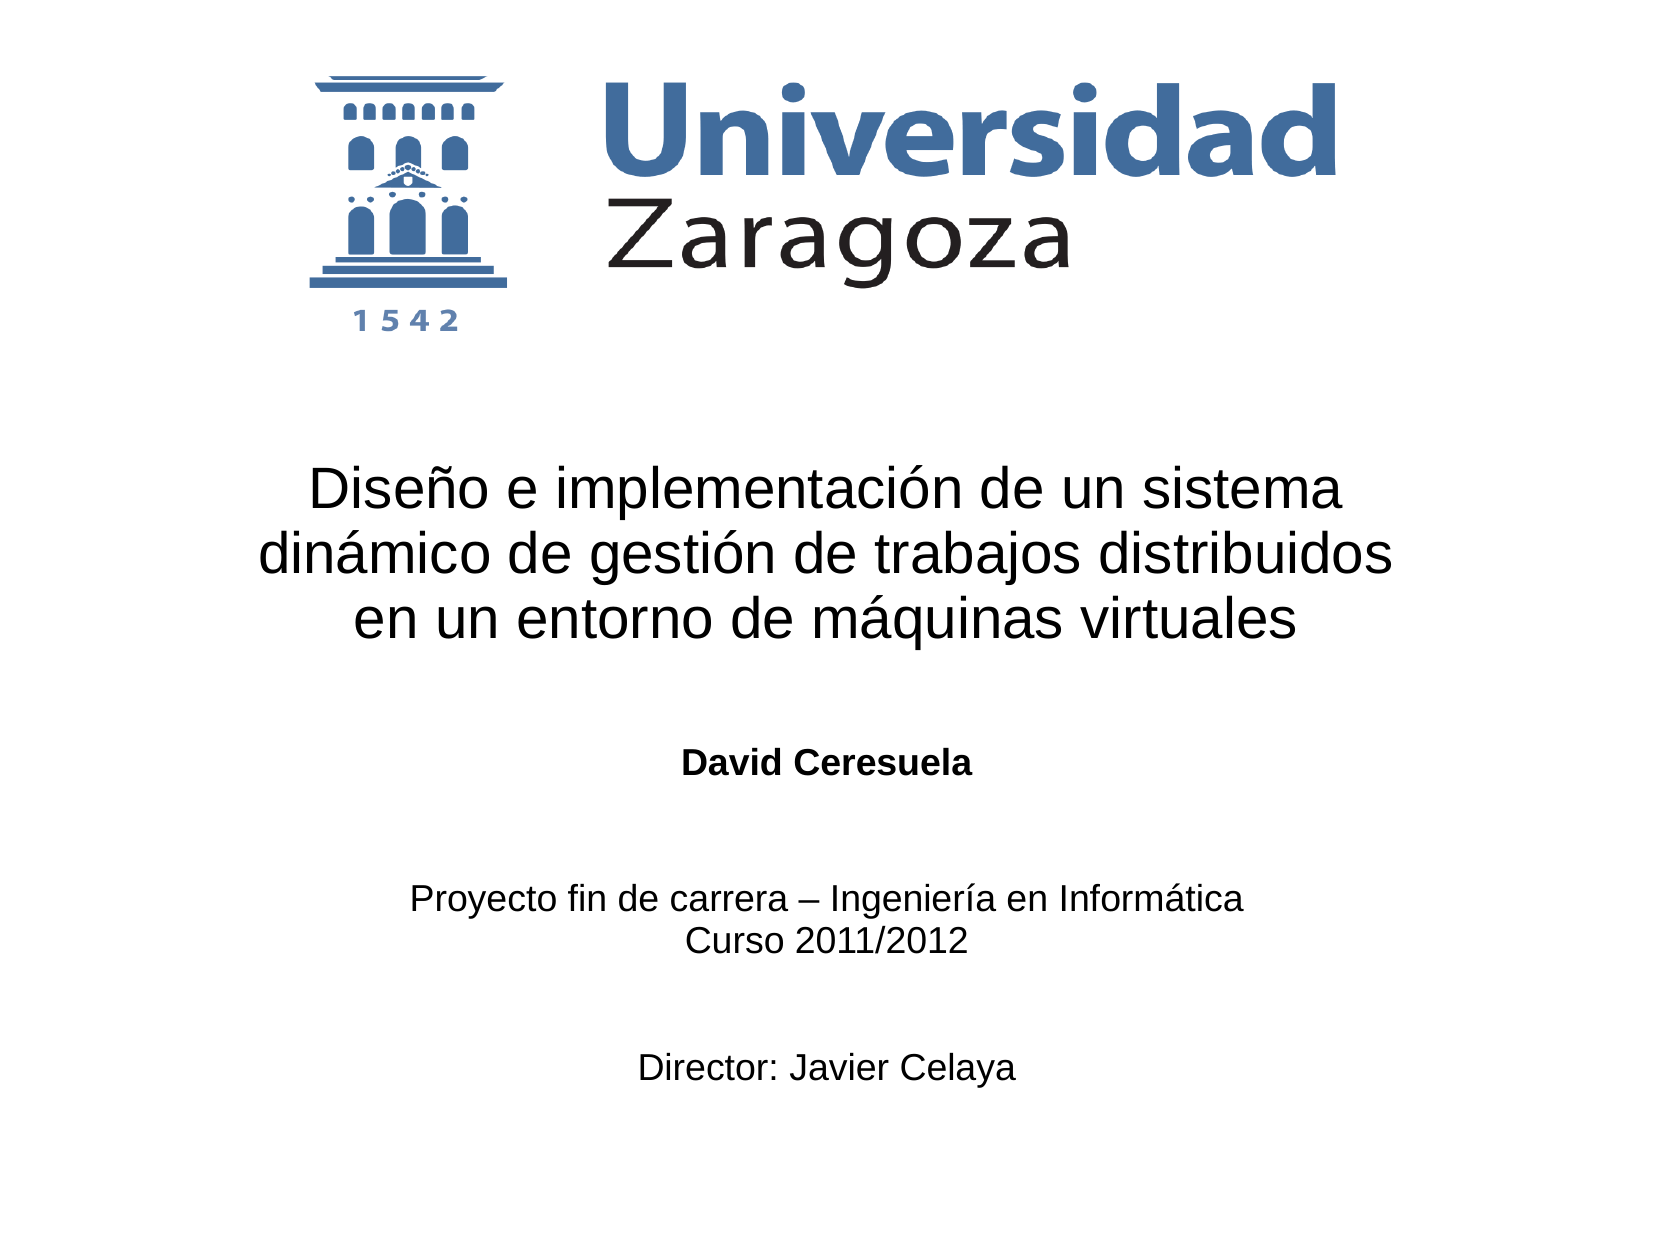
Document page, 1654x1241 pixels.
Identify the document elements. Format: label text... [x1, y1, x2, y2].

text_box Director: Javier Celaya [622, 1039, 1031, 1097]
text_box David Ceresuela [620, 734, 1034, 792]
text_box Proyecto fin de carrera – Ingeniería en Informática Curso 2011/2012 [394, 869, 1259, 969]
text_box Diseño e implementación de un sistema dinámico de gestión de trabajos distribuidos en un entorno de máquinas virtuales [230, 448, 1424, 659]
picture [304, 47, 1350, 343]
